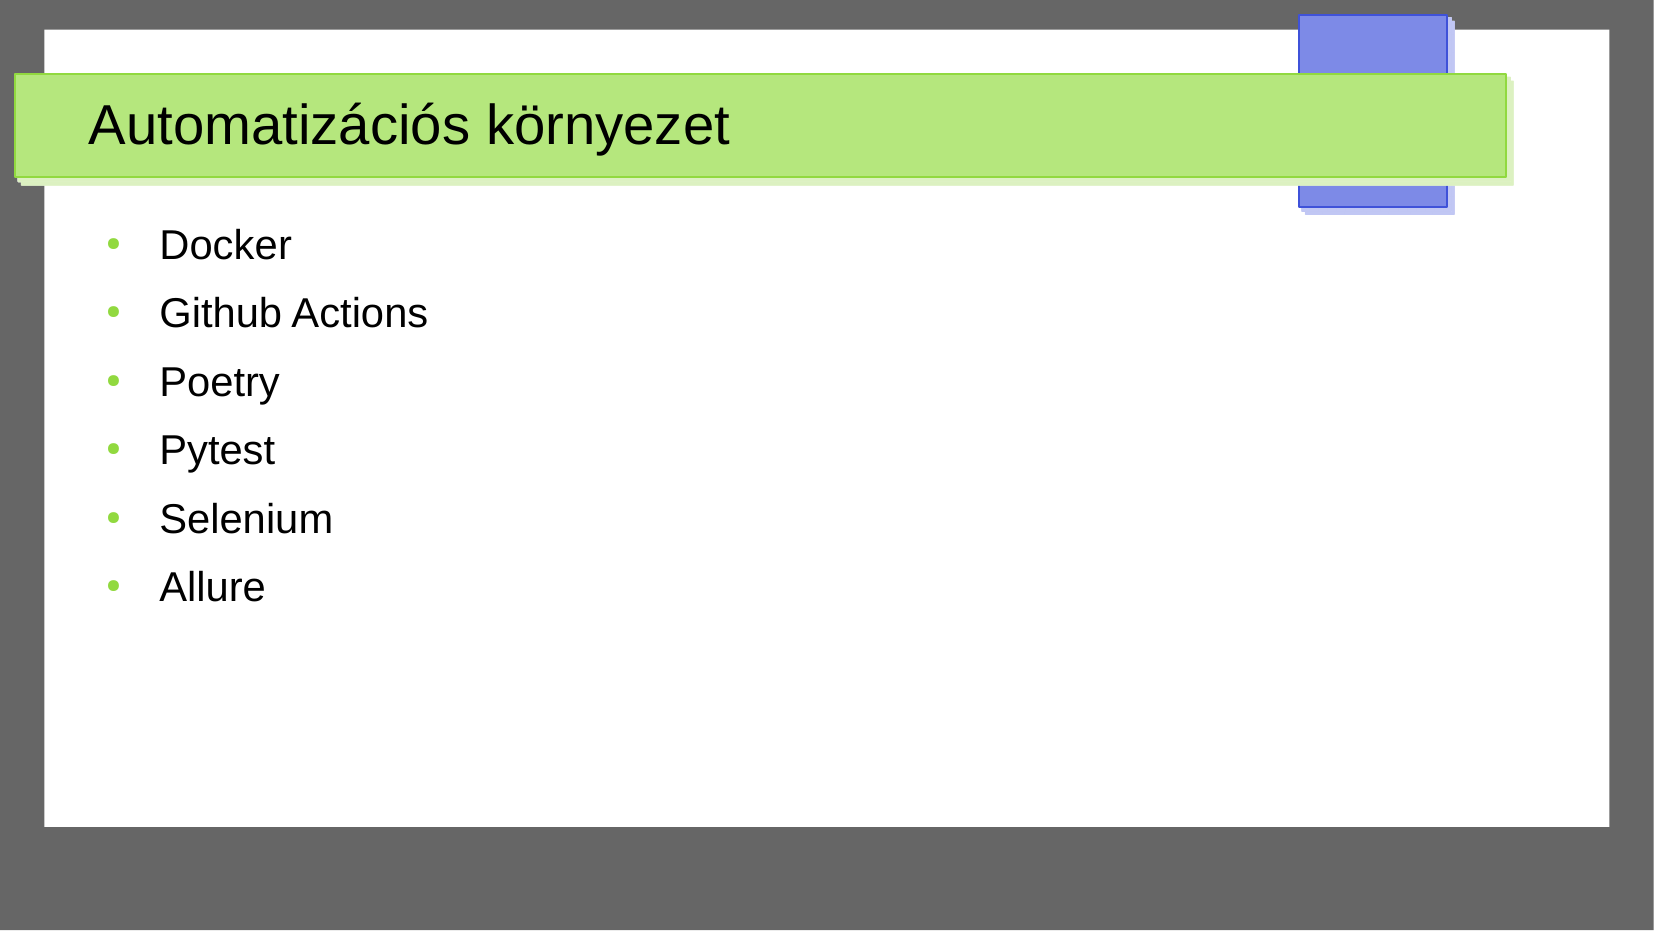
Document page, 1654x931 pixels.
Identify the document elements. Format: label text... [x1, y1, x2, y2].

list Docker Github Actions Poetry Pytest Selenium Allure [88, 221, 1565, 813]
title Automatizációs környezet [88, 73, 1506, 178]
